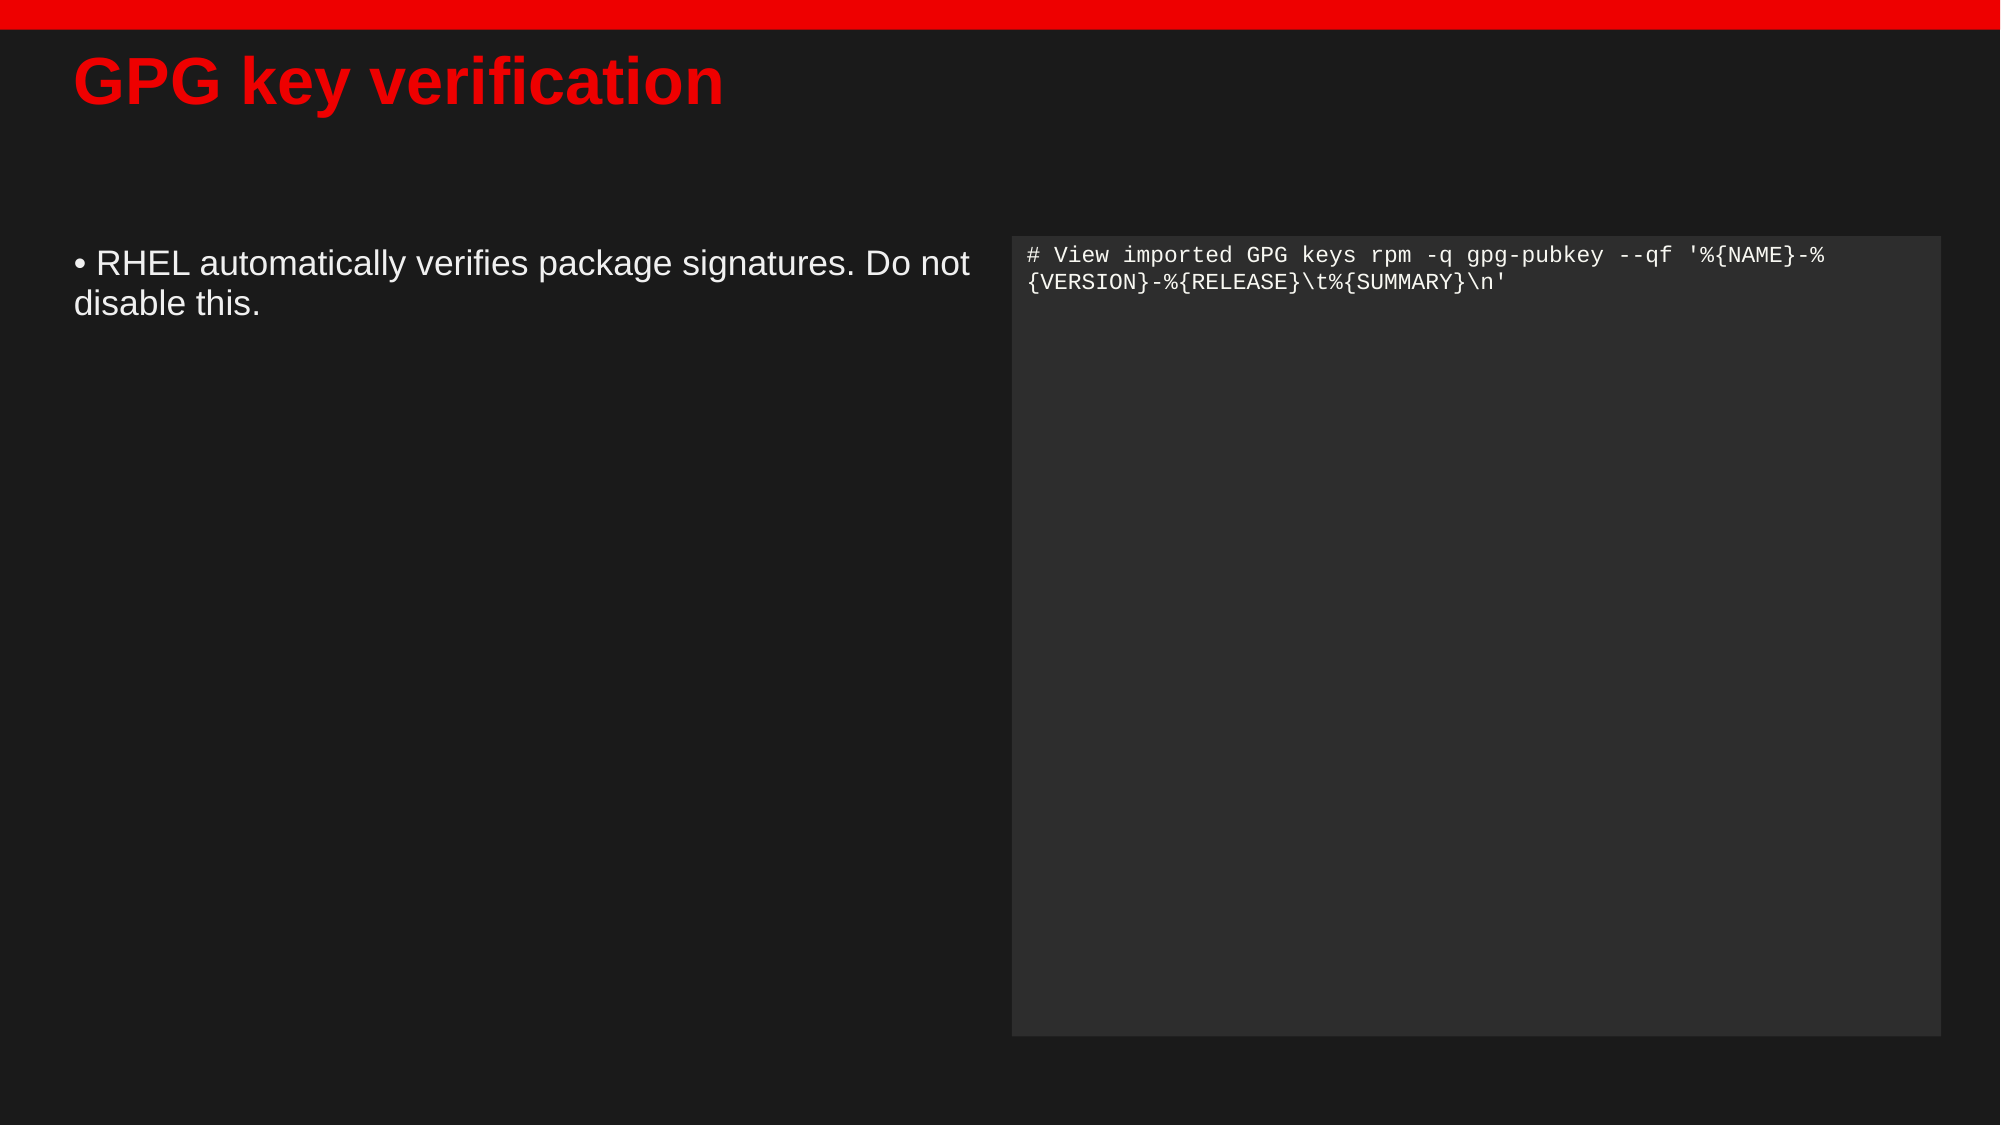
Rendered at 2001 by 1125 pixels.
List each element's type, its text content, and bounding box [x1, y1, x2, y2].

text_box [0, 0, 2001, 30]
text_box # View imported GPG keys rpm -q gpg-pubkey --qf '%{NAME}-%{VERSION}-%{RELEASE}\t%{SUMMARY}\n' [1011, 236, 1942, 1037]
text_box GPG key verification [59, 36, 1942, 208]
text_box • RHEL automatically verifies package signatures. Do not disable this. [59, 236, 989, 1037]
